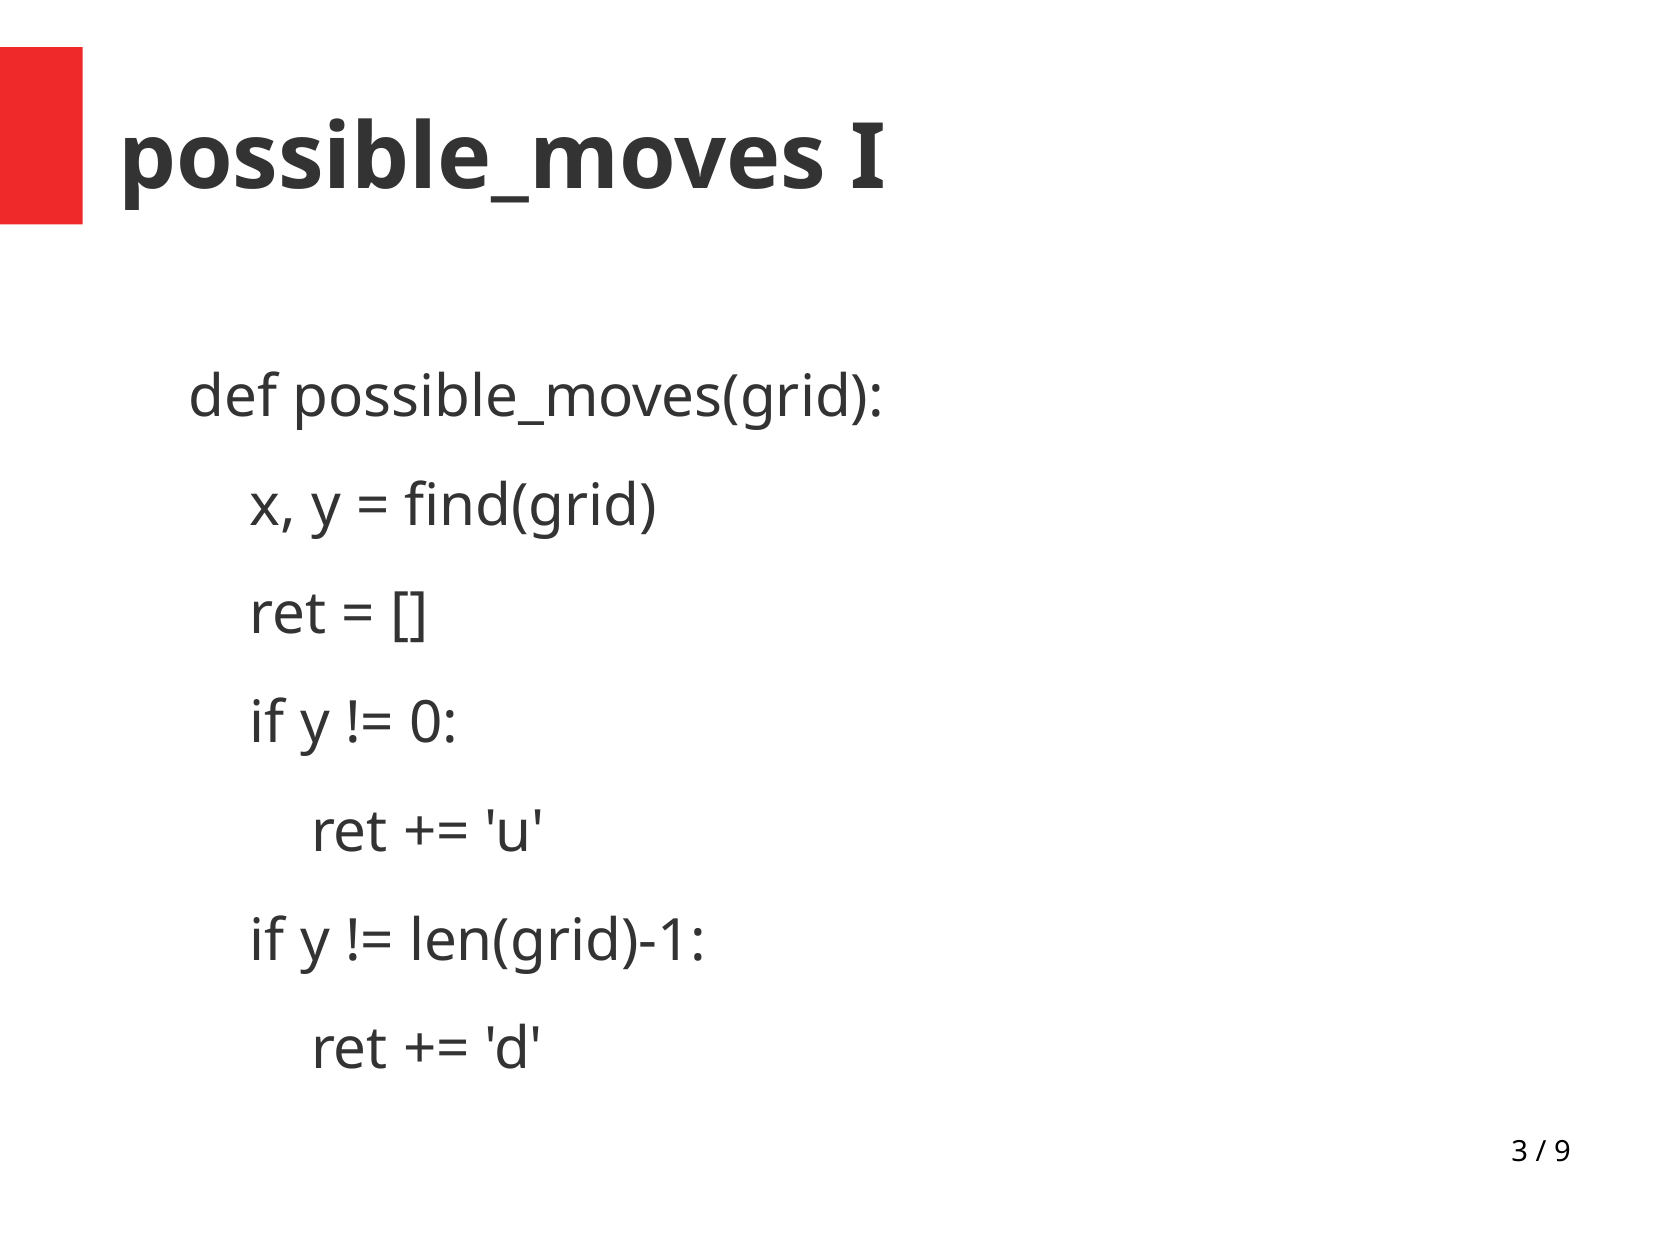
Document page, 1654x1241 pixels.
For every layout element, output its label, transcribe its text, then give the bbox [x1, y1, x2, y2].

list def possible_moves(grid): x, y = find(grid) ret = [] if y != 0: ret += 'u' if y != len(grid)-1: ret += 'd' [118, 354, 1536, 1074]
title possible_moves I [118, 49, 1571, 257]
